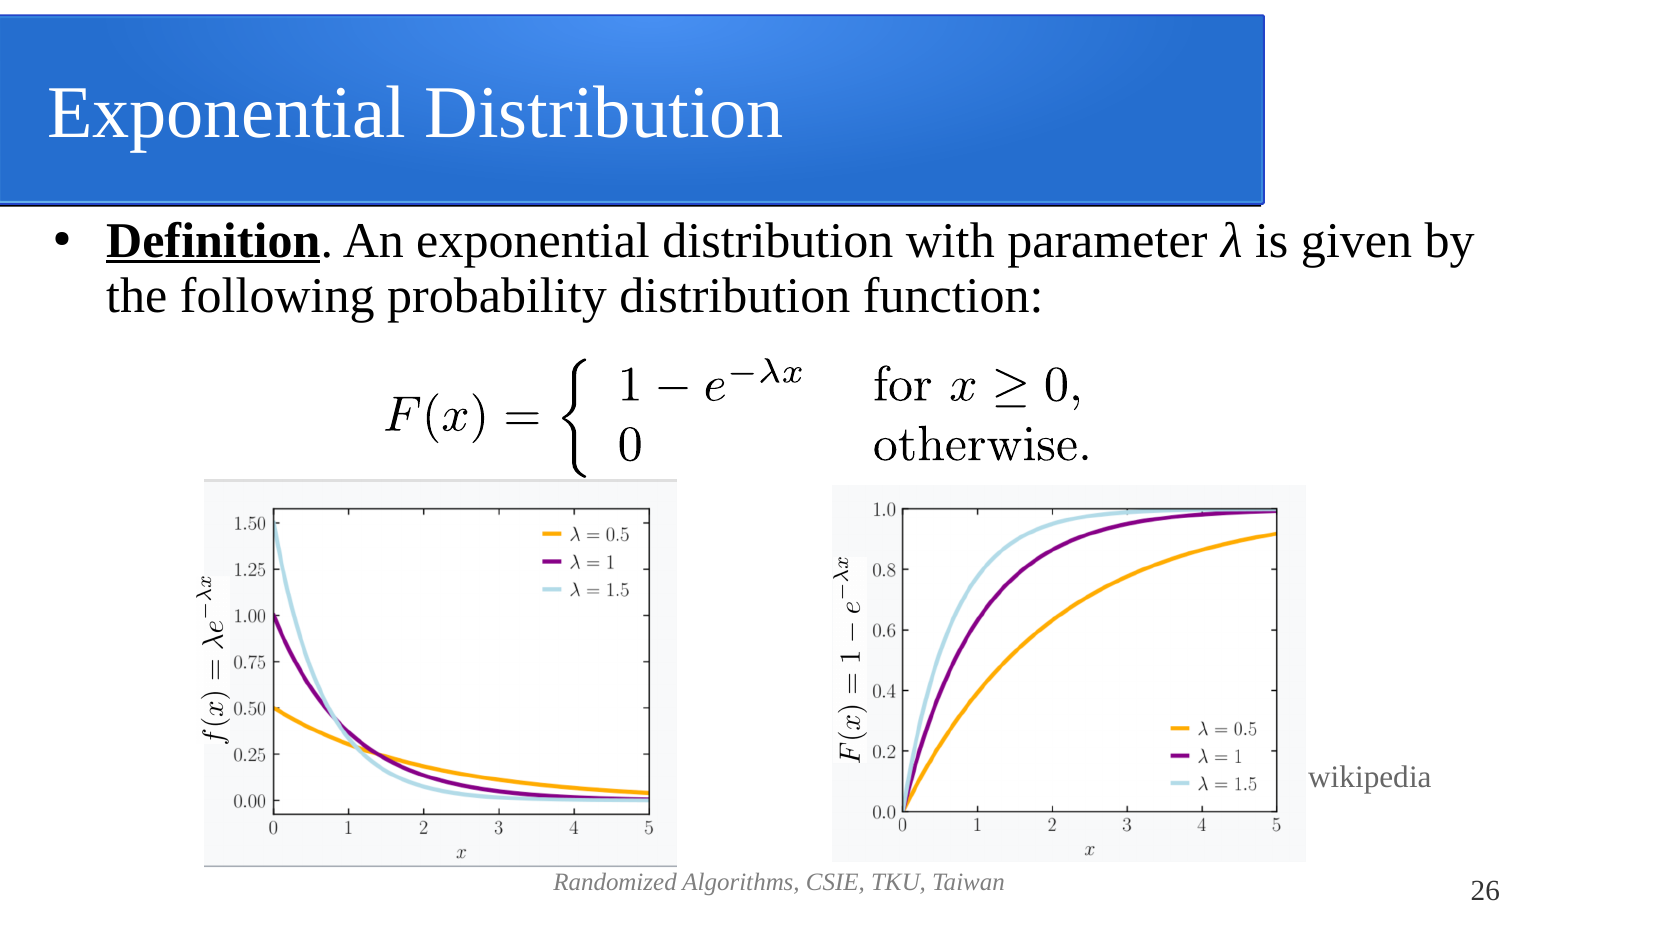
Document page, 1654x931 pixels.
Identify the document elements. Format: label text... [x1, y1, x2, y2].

picture [832, 485, 1306, 863]
text_box wikipedia [1293, 752, 1483, 802]
list Definition. An exponential distribution with parameter λ is given by the following probability distribution function: [35, 212, 1524, 753]
picture [382, 358, 1088, 478]
picture [196, 479, 677, 868]
title Exponential Distribution [47, 35, 1199, 189]
